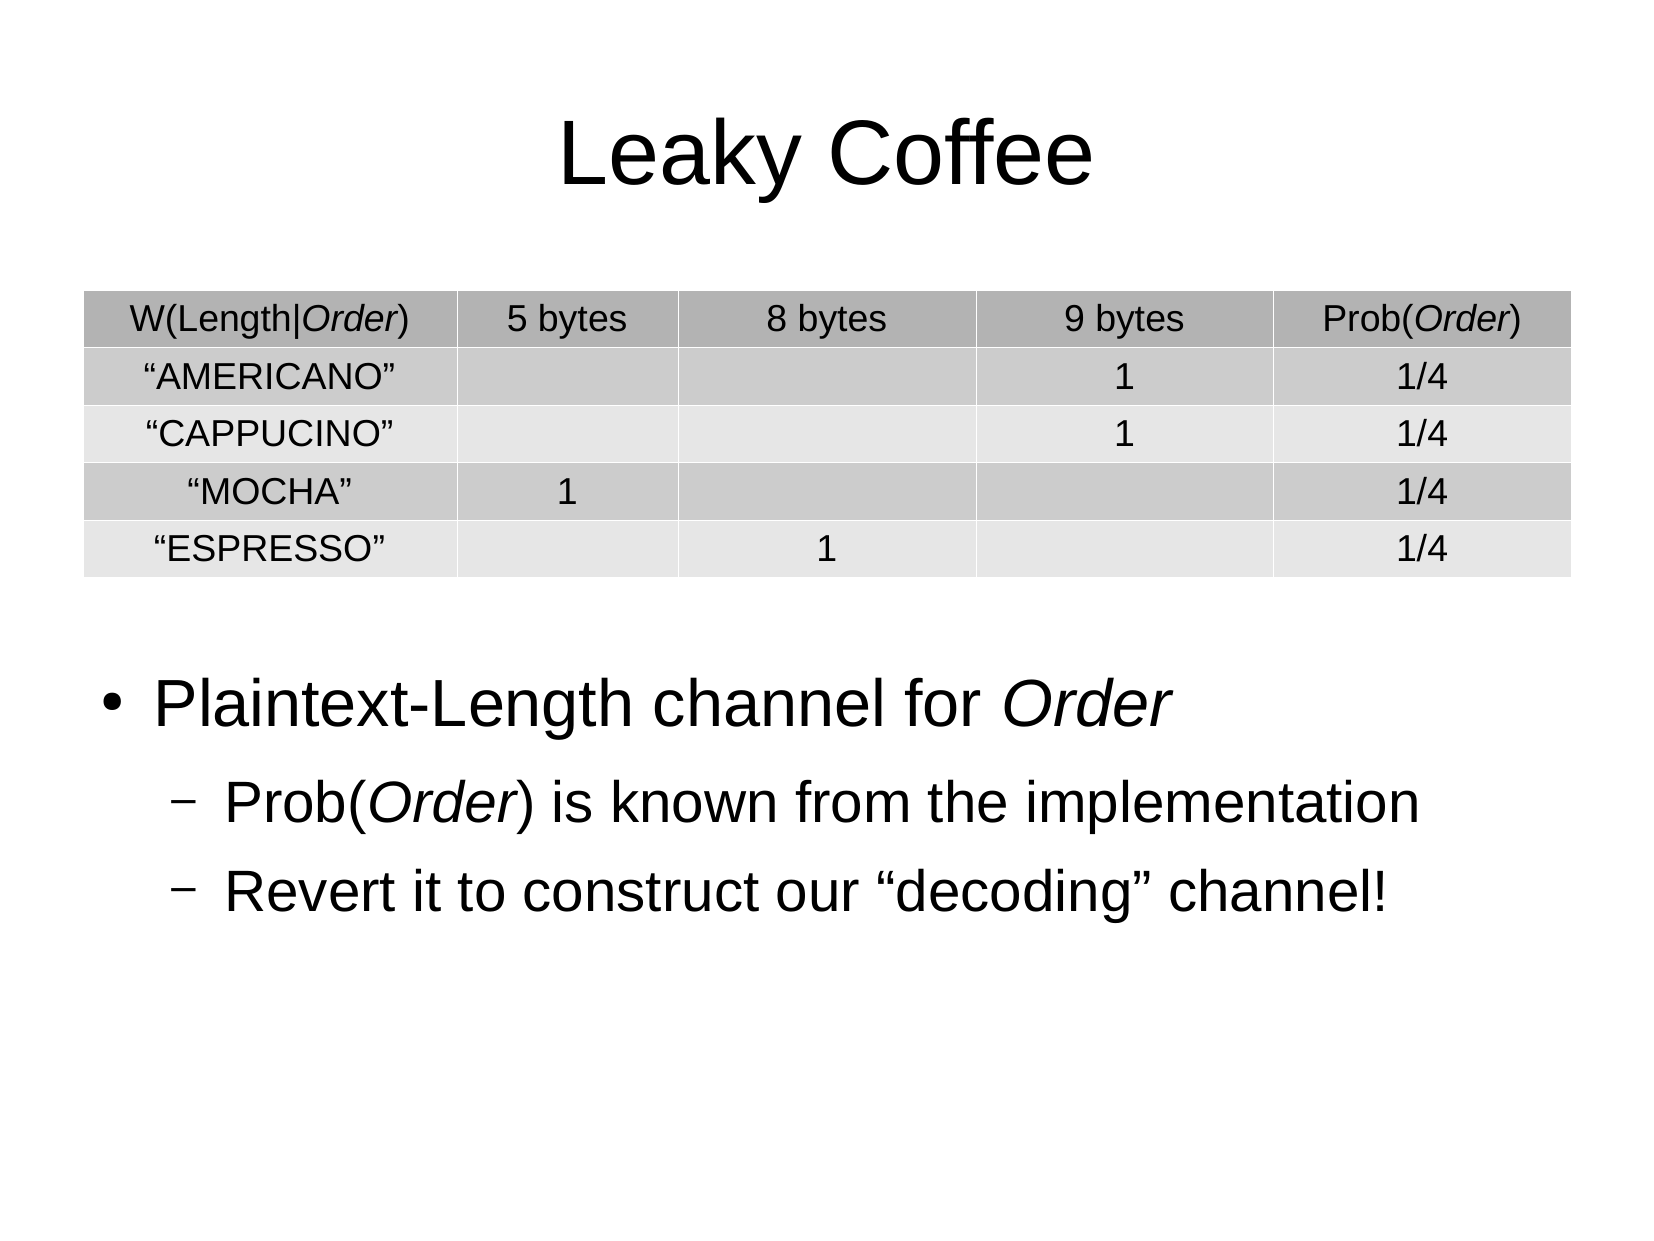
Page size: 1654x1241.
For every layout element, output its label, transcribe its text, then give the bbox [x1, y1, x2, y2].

table_cell 1/4 [1274, 348, 1571, 405]
table_header 5 bytes [458, 291, 678, 347]
table_cell [679, 406, 976, 462]
table_cell 1/4 [1274, 463, 1571, 520]
table_cell 1/4 [1274, 406, 1571, 462]
table_cell [977, 463, 1273, 520]
title Leaky Coffee [82, 49, 1571, 257]
table_cell 1 [977, 348, 1273, 405]
table_cell [458, 521, 678, 577]
table_cell “CAPPUCINO” [84, 406, 457, 462]
table_cell 1/4 [1274, 521, 1571, 577]
table_cell [679, 463, 976, 520]
table_cell [458, 348, 678, 405]
table_cell 1 [458, 463, 678, 520]
table_cell [977, 521, 1273, 577]
table_header Prob(Order) [1274, 291, 1571, 347]
table_cell “AMERICANO” [84, 348, 457, 405]
table_cell [458, 406, 678, 462]
table_cell 1 [977, 406, 1273, 462]
table_header W(Length|Order) [84, 291, 457, 347]
table_header 9 bytes [977, 291, 1273, 347]
table_cell “ESPRESSO” [84, 521, 457, 577]
table_header 8 bytes [679, 291, 976, 347]
table_cell 1 [679, 521, 976, 577]
list Plaintext-Length channel for Order Prob(Order) is known from the implementation Revert it to construct our “decoding” channel! [82, 665, 1571, 1009]
table_cell [679, 348, 976, 405]
table_cell “MOCHA” [84, 463, 457, 520]
